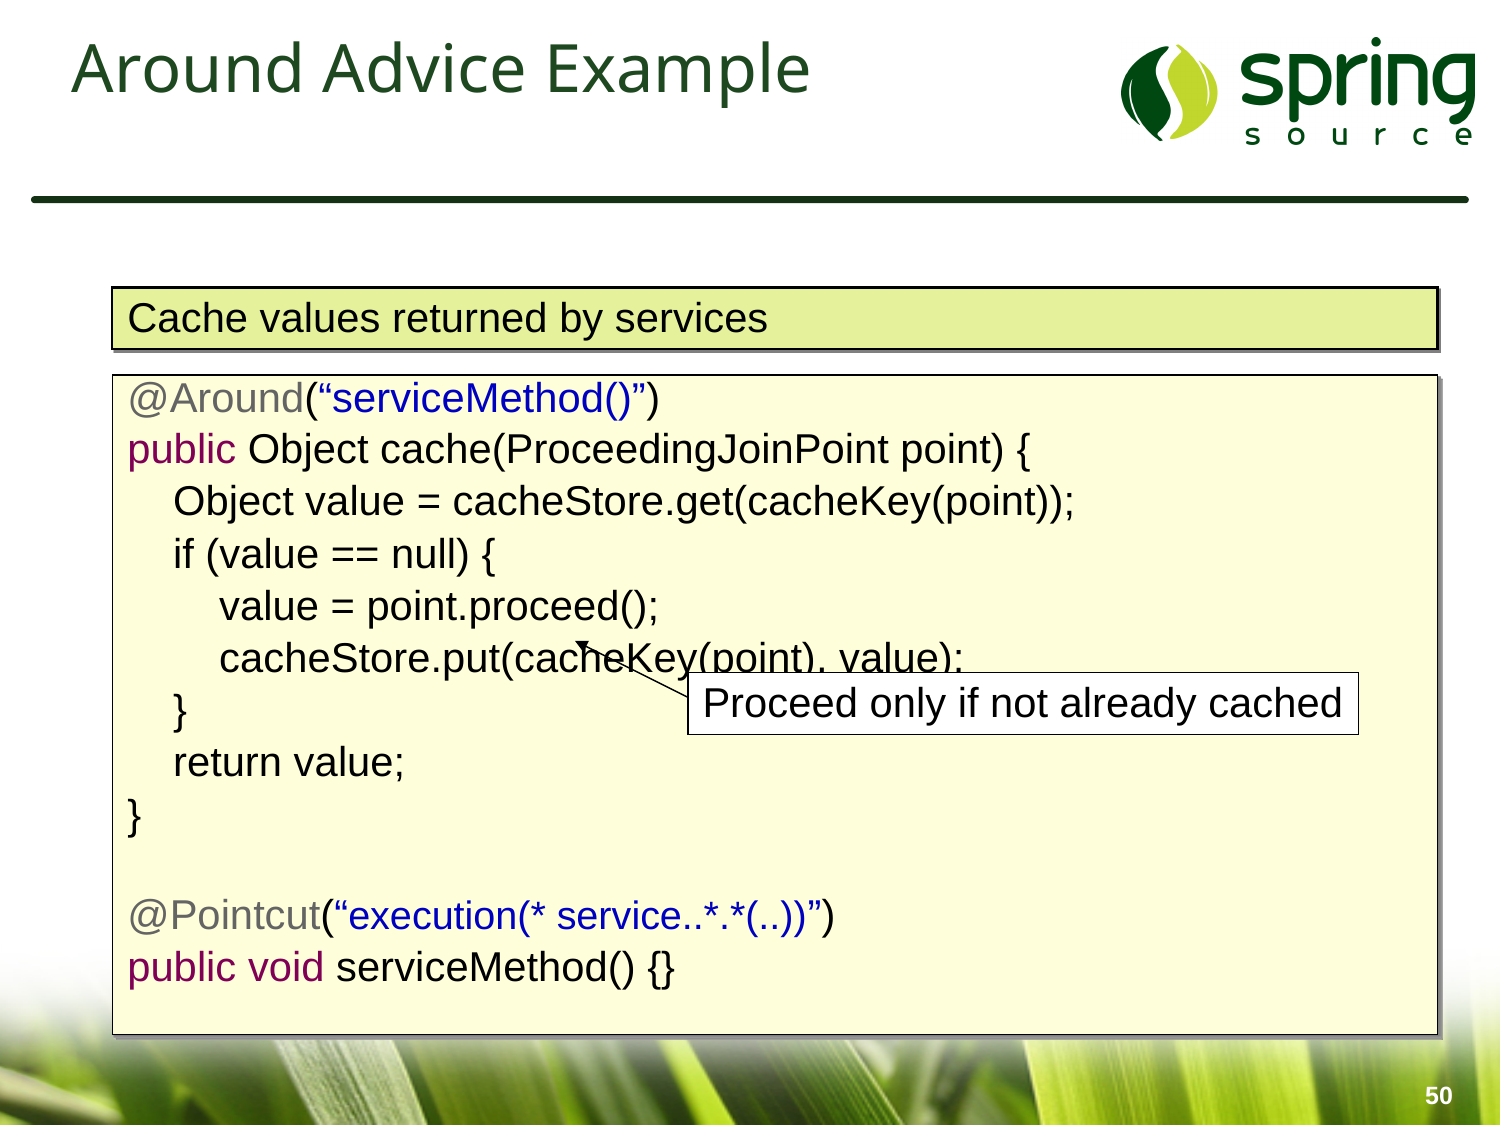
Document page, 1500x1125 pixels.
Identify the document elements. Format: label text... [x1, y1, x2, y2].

text_box @Around(“serviceMethod()”) public Object cache(ProceedingJoinPoint point) { Object value = cacheStore.get(cacheKey(point)); if (value == null) { value = point.proceed(); cacheStore.put(cacheKey(point), value); } return value; } @Pointcut(“execution(* service..*.*(..))”) public void serviceMethod() {} [112, 375, 1438, 1035]
text_box Cache values returned by services [112, 287, 1438, 350]
picture [1121, 37, 1475, 145]
text_box Proceed only if not already cached [687, 672, 1359, 735]
title Around Advice Example [56, 13, 1089, 176]
picture [0, 944, 1500, 1125]
